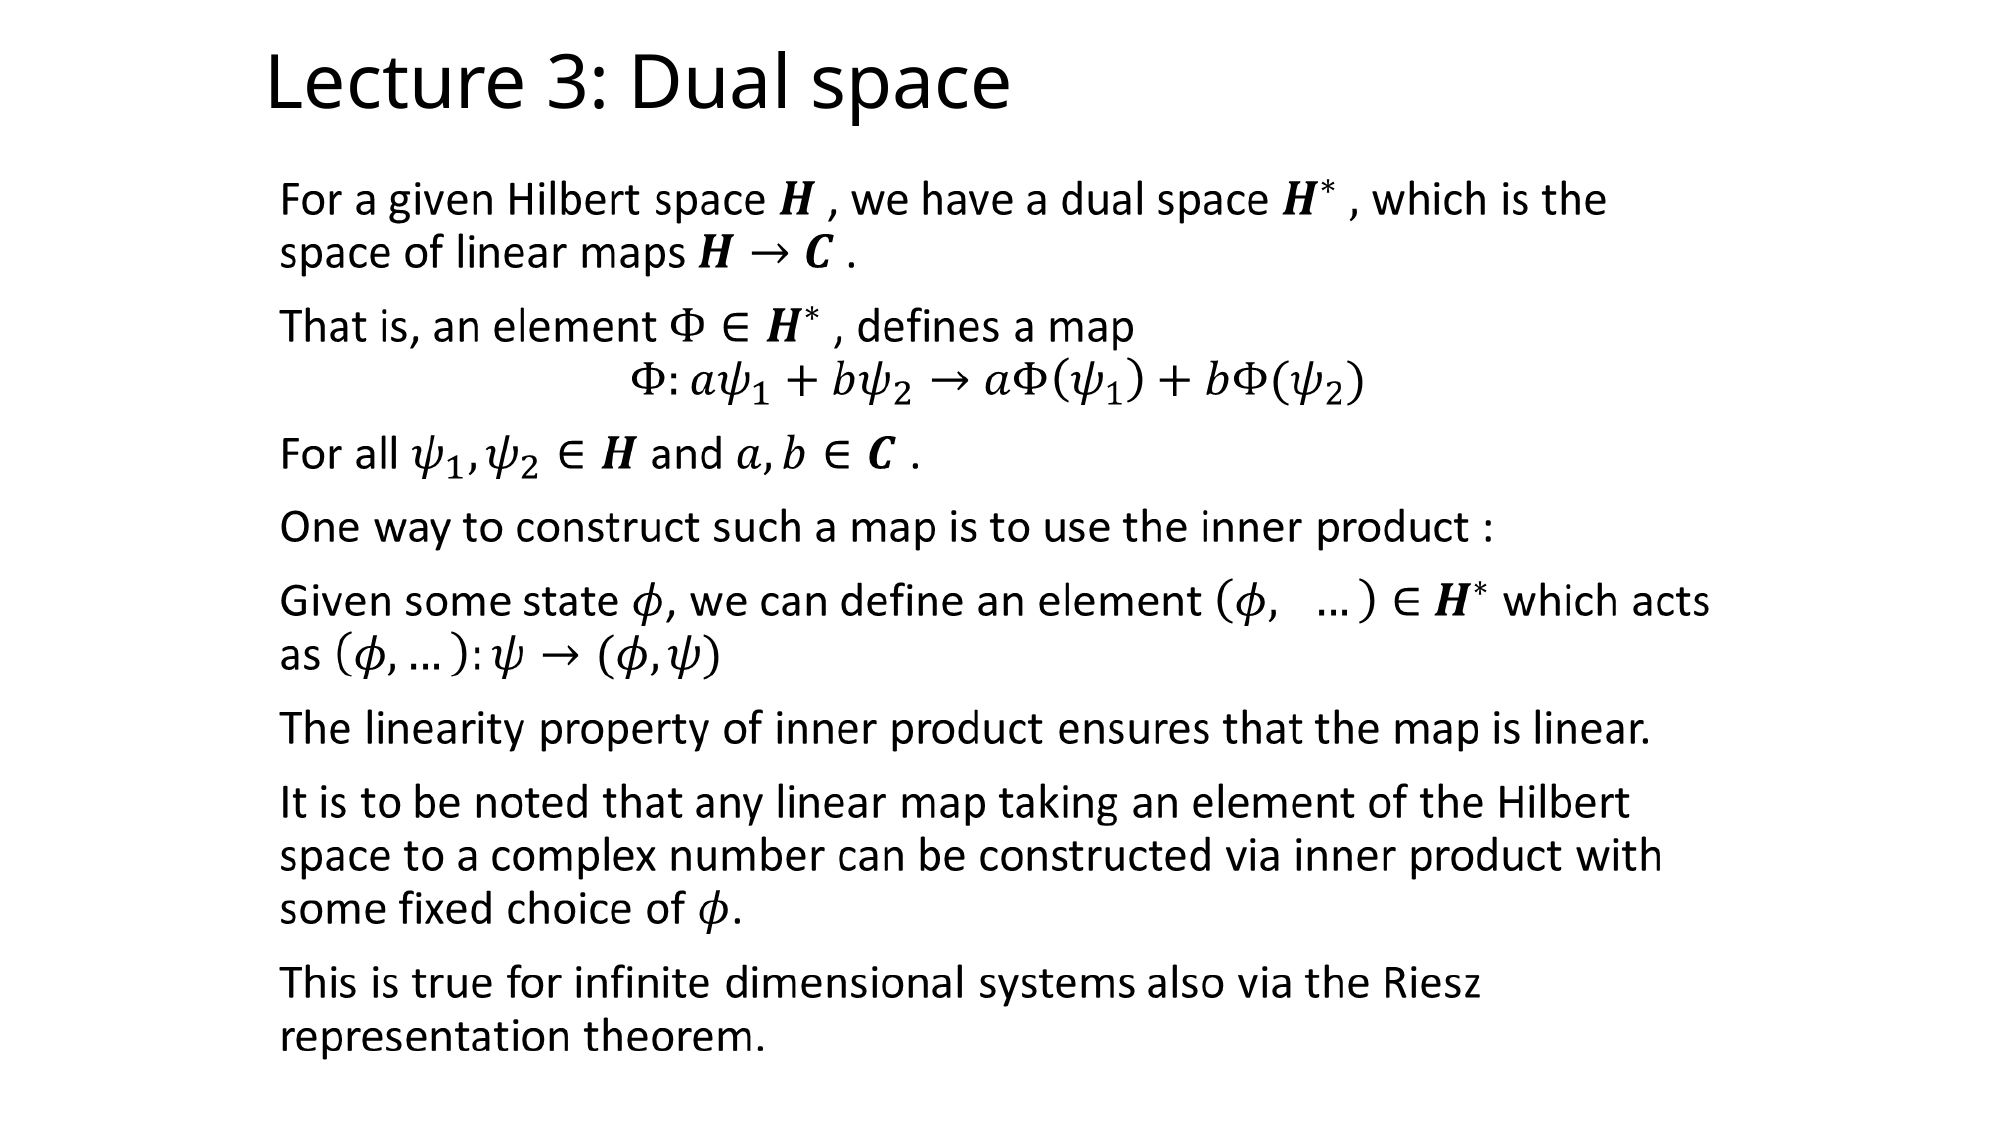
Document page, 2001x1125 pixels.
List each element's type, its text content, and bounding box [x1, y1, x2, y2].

title Lecture 3: Dual space [249, 36, 1750, 121]
subtitle [249, 152, 1750, 1125]
